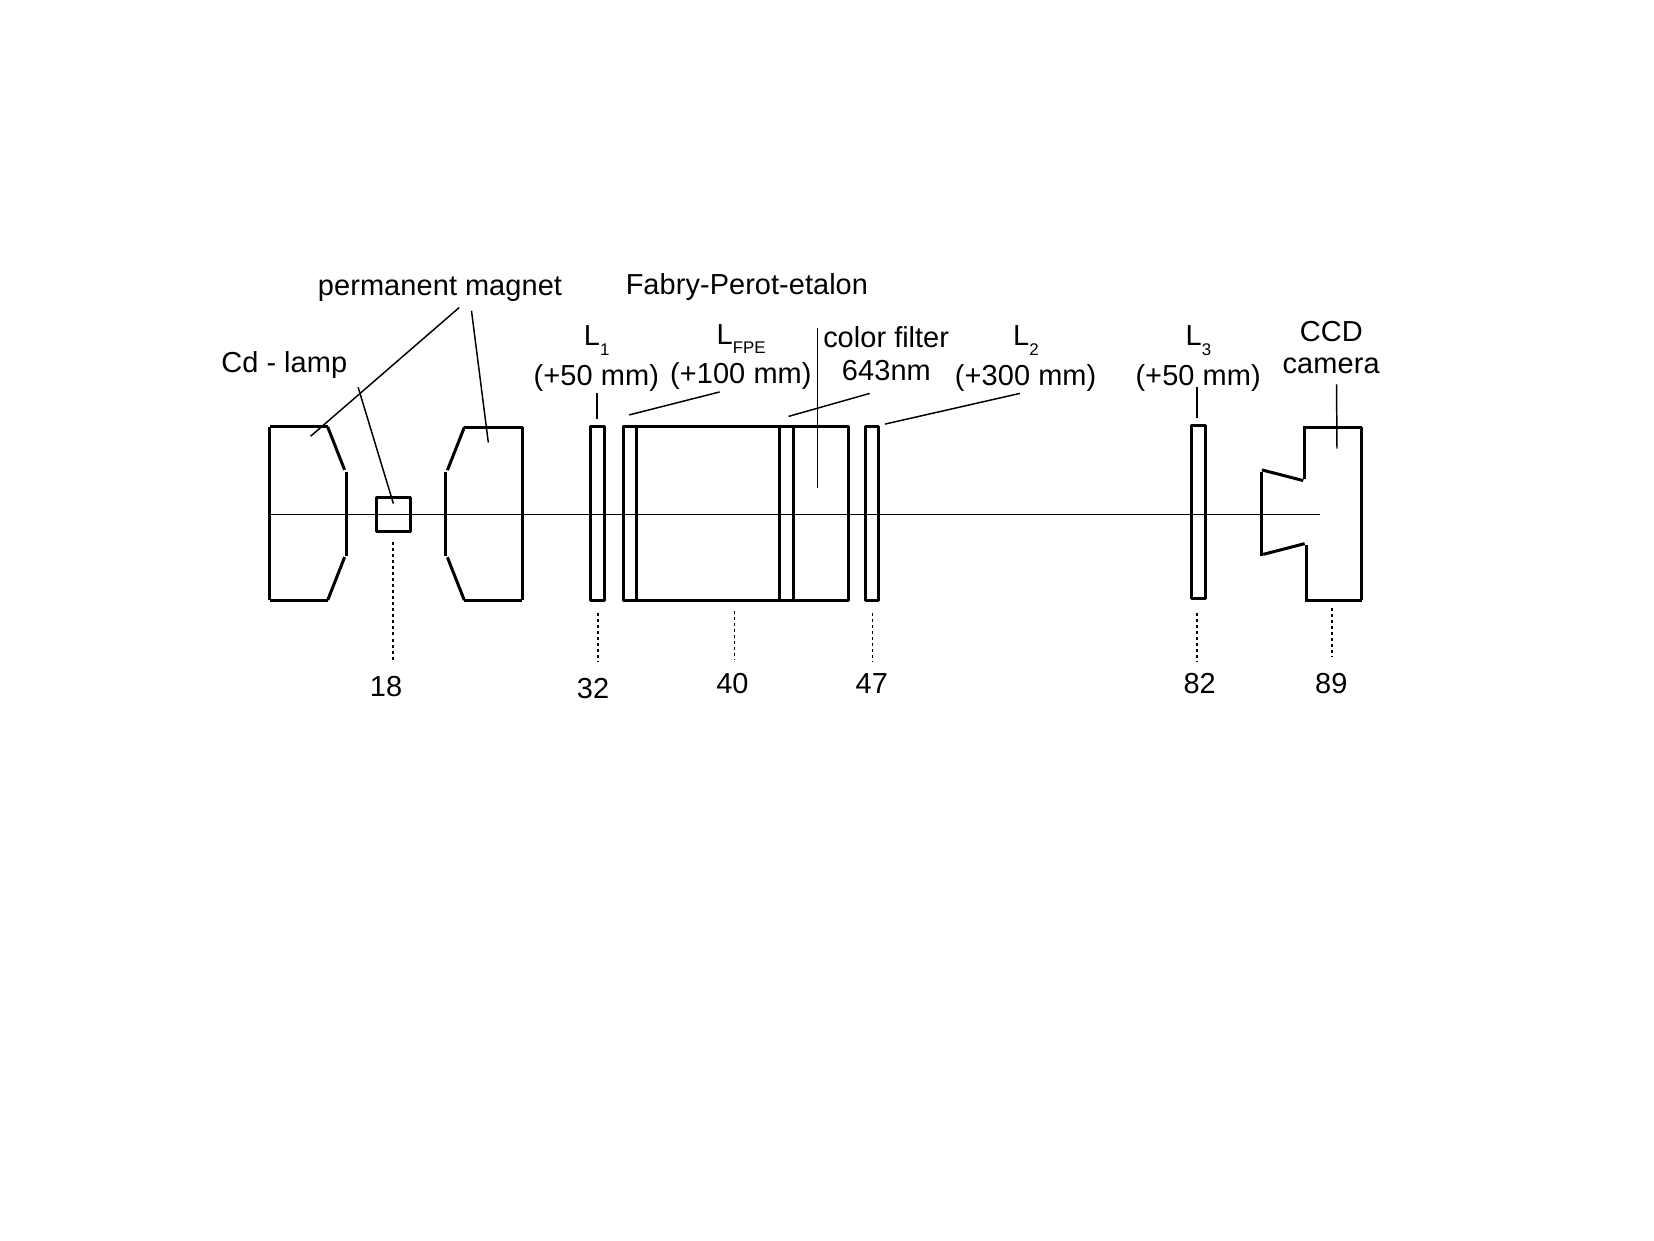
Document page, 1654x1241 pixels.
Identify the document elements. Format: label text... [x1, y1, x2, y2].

text_box Fabry-Perot-etalon [610, 260, 888, 332]
text_box CCD camera [1268, 307, 1400, 412]
text_box Cd - lamp [206, 338, 390, 411]
text_box 47 [840, 660, 904, 732]
text_box 89 [1300, 660, 1363, 732]
text_box permanent magnet [303, 261, 582, 334]
text_box L2 (+300 mm) [940, 312, 1113, 423]
text_box Cd - lamp [343, 396, 364, 411]
text_box 40 [701, 660, 764, 732]
text_box color filter 643nm [808, 332, 817, 409]
text_box color filter 643nm [920, 401, 995, 418]
text_box color filter 643nm [818, 313, 995, 418]
text_box 82 [1168, 660, 1231, 732]
text_box LFPE (+100 mm) [655, 332, 817, 422]
text_box 32 [562, 664, 625, 736]
text_box L3 (+50 mm) [1120, 312, 1277, 423]
text_box 18 [355, 663, 418, 735]
text_box Cd - lamp [362, 370, 390, 411]
text_box L1 (+50 mm) [519, 312, 675, 423]
